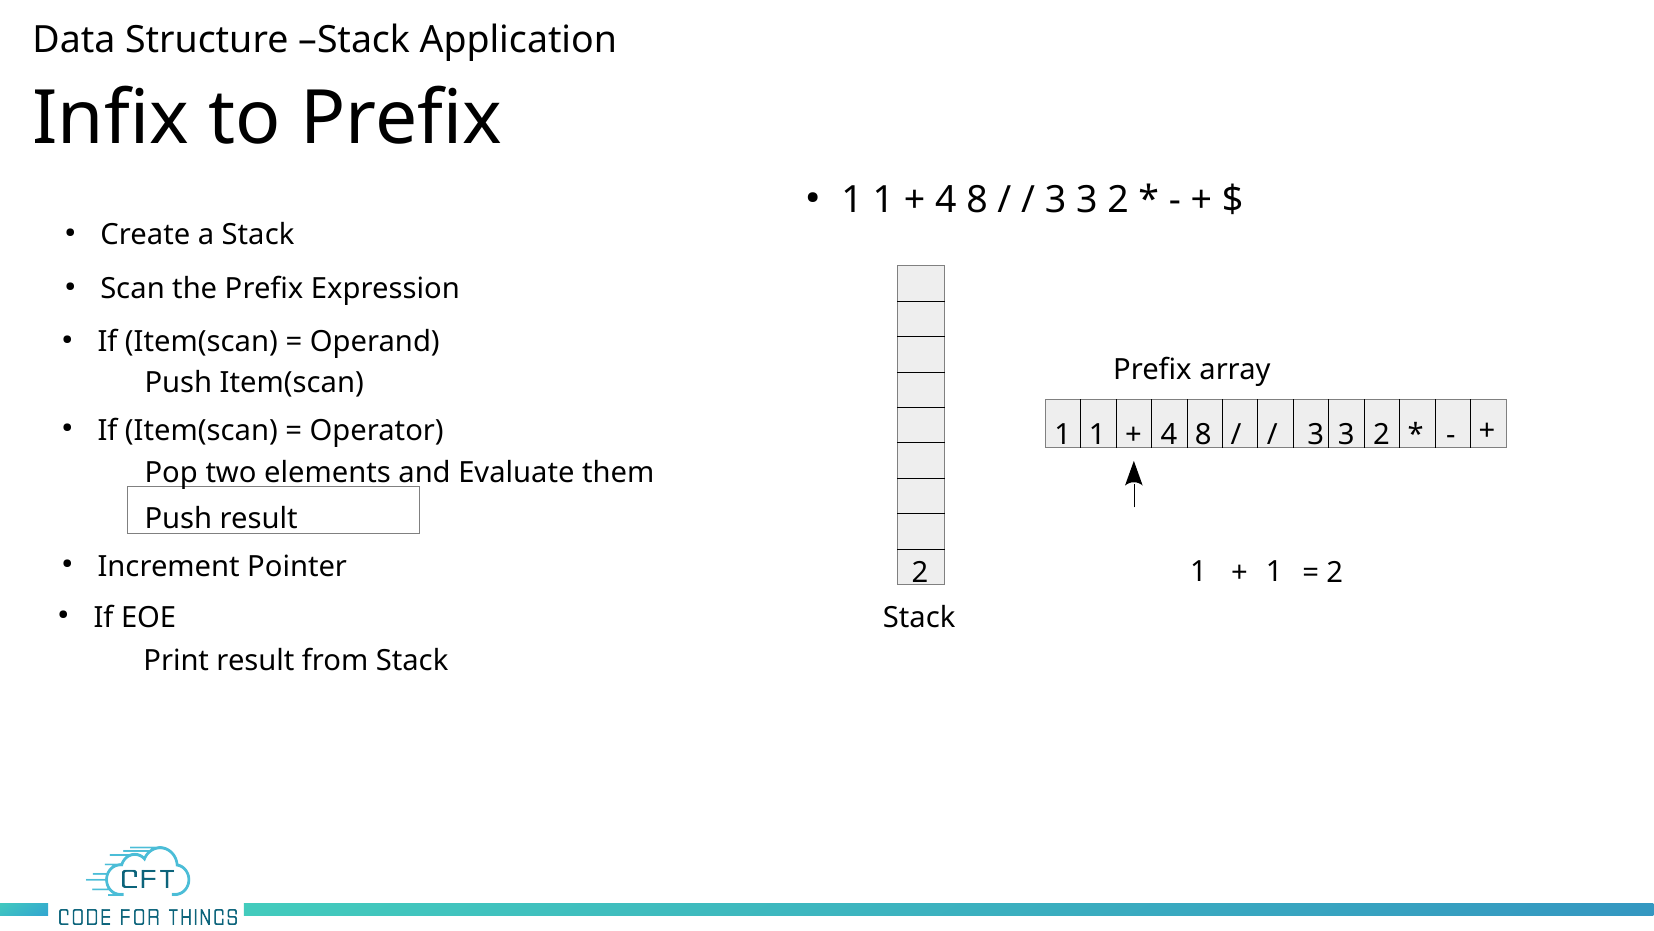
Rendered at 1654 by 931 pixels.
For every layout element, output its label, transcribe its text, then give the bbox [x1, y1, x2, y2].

text_box + [1216, 543, 1271, 593]
text_box Create a Stack [50, 206, 355, 266]
text_box If (Item(scan) = Operator) [47, 401, 496, 461]
text_box [897, 408, 945, 442]
text_box 1 1 + 4 8 / / 3 3 2 * - + $ [791, 165, 1377, 225]
text_box 4 [1145, 405, 1180, 455]
text_box [1081, 399, 1116, 406]
text_box [897, 479, 945, 513]
text_box 1 [1039, 405, 1088, 455]
picture [59, 846, 237, 925]
text_box [897, 443, 945, 478]
text_box [1258, 399, 1293, 405]
text_box + [1110, 405, 1145, 455]
text_box 3 [1292, 405, 1341, 455]
text_box = 2 [1287, 543, 1382, 593]
text_box [897, 265, 945, 301]
text_box [1188, 399, 1222, 405]
text_box [1117, 399, 1151, 405]
text_box / [1215, 405, 1252, 456]
text_box - [1431, 405, 1472, 455]
text_box 2 [1372, 405, 1407, 455]
text_box [1400, 399, 1435, 405]
text_box 1 [1271, 543, 1287, 593]
text_box 3 [1341, 405, 1372, 455]
text_box Increment Pointer [47, 537, 621, 597]
text_box [897, 302, 945, 336]
title Data Structure –Stack Application Infix to Prefix [32, 12, 1536, 166]
text_box [1365, 399, 1399, 405]
text_box [1045, 399, 1080, 405]
text_box [1436, 399, 1470, 405]
text_box 1 [1074, 406, 1123, 456]
text_box If (Item(scan) = Operand) [47, 312, 491, 373]
text_box / [1252, 405, 1301, 456]
text_box * [1407, 405, 1431, 455]
text_box [897, 373, 945, 407]
text_box 2 [896, 543, 946, 593]
text_box Print result from Stack [93, 631, 615, 691]
text_box [1223, 399, 1257, 405]
text_box Pop two elements and Evaluate them [94, 443, 709, 502]
text_box Push result [94, 490, 426, 550]
text_box Push Item(scan) [94, 373, 426, 401]
text_box [1152, 399, 1187, 405]
text_box [1294, 399, 1328, 405]
text_box [897, 514, 945, 543]
text_box + [1463, 401, 1518, 451]
text_box 1 [1175, 543, 1216, 593]
text_box Prefix array [1098, 340, 1312, 390]
text_box If EOE [43, 588, 375, 638]
text_box Stack [868, 588, 979, 638]
text_box Scan the Prefix Expression [50, 259, 537, 319]
text_box [897, 337, 945, 372]
text_box [1329, 399, 1364, 405]
text_box 8 [1180, 405, 1229, 455]
